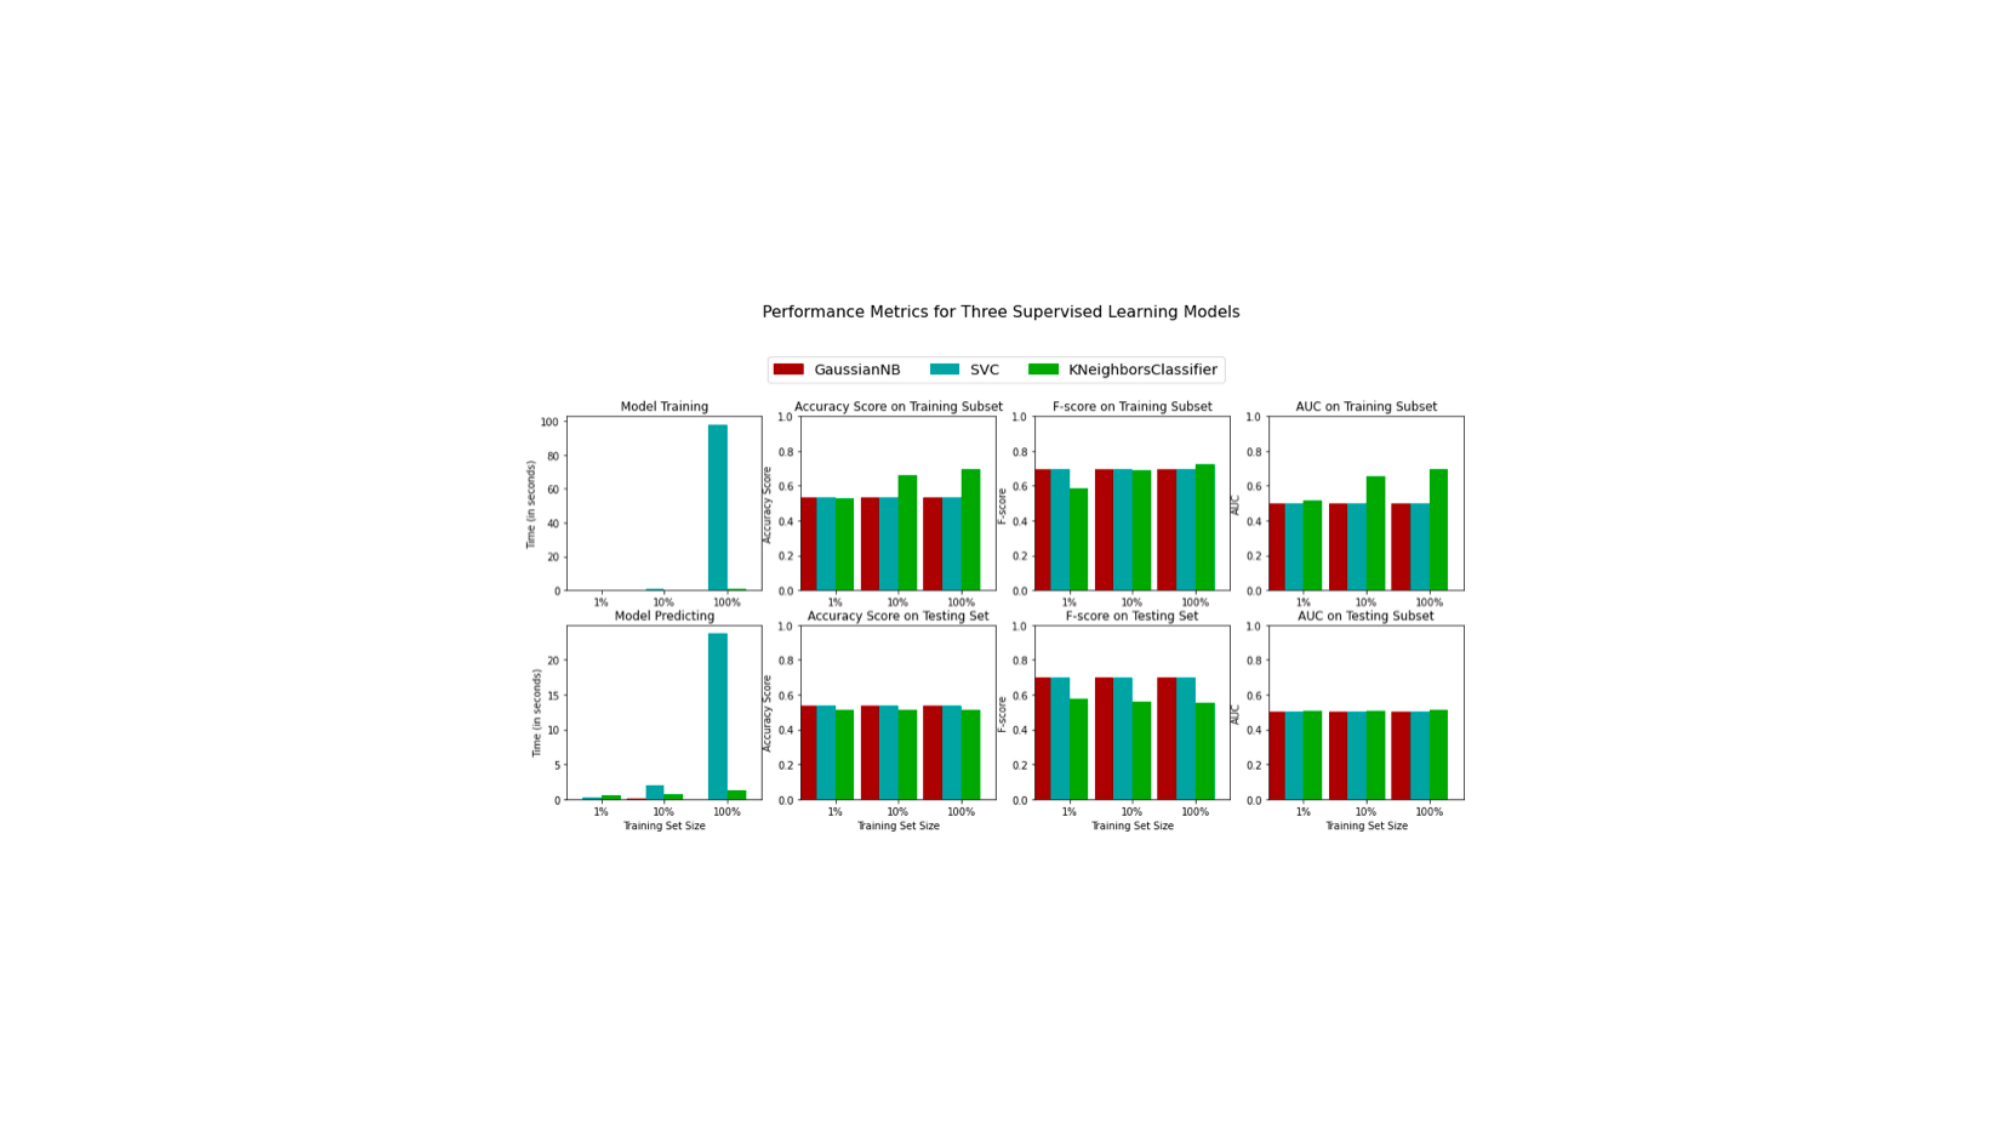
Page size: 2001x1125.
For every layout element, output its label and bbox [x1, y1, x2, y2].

picture [512, 286, 1488, 839]
